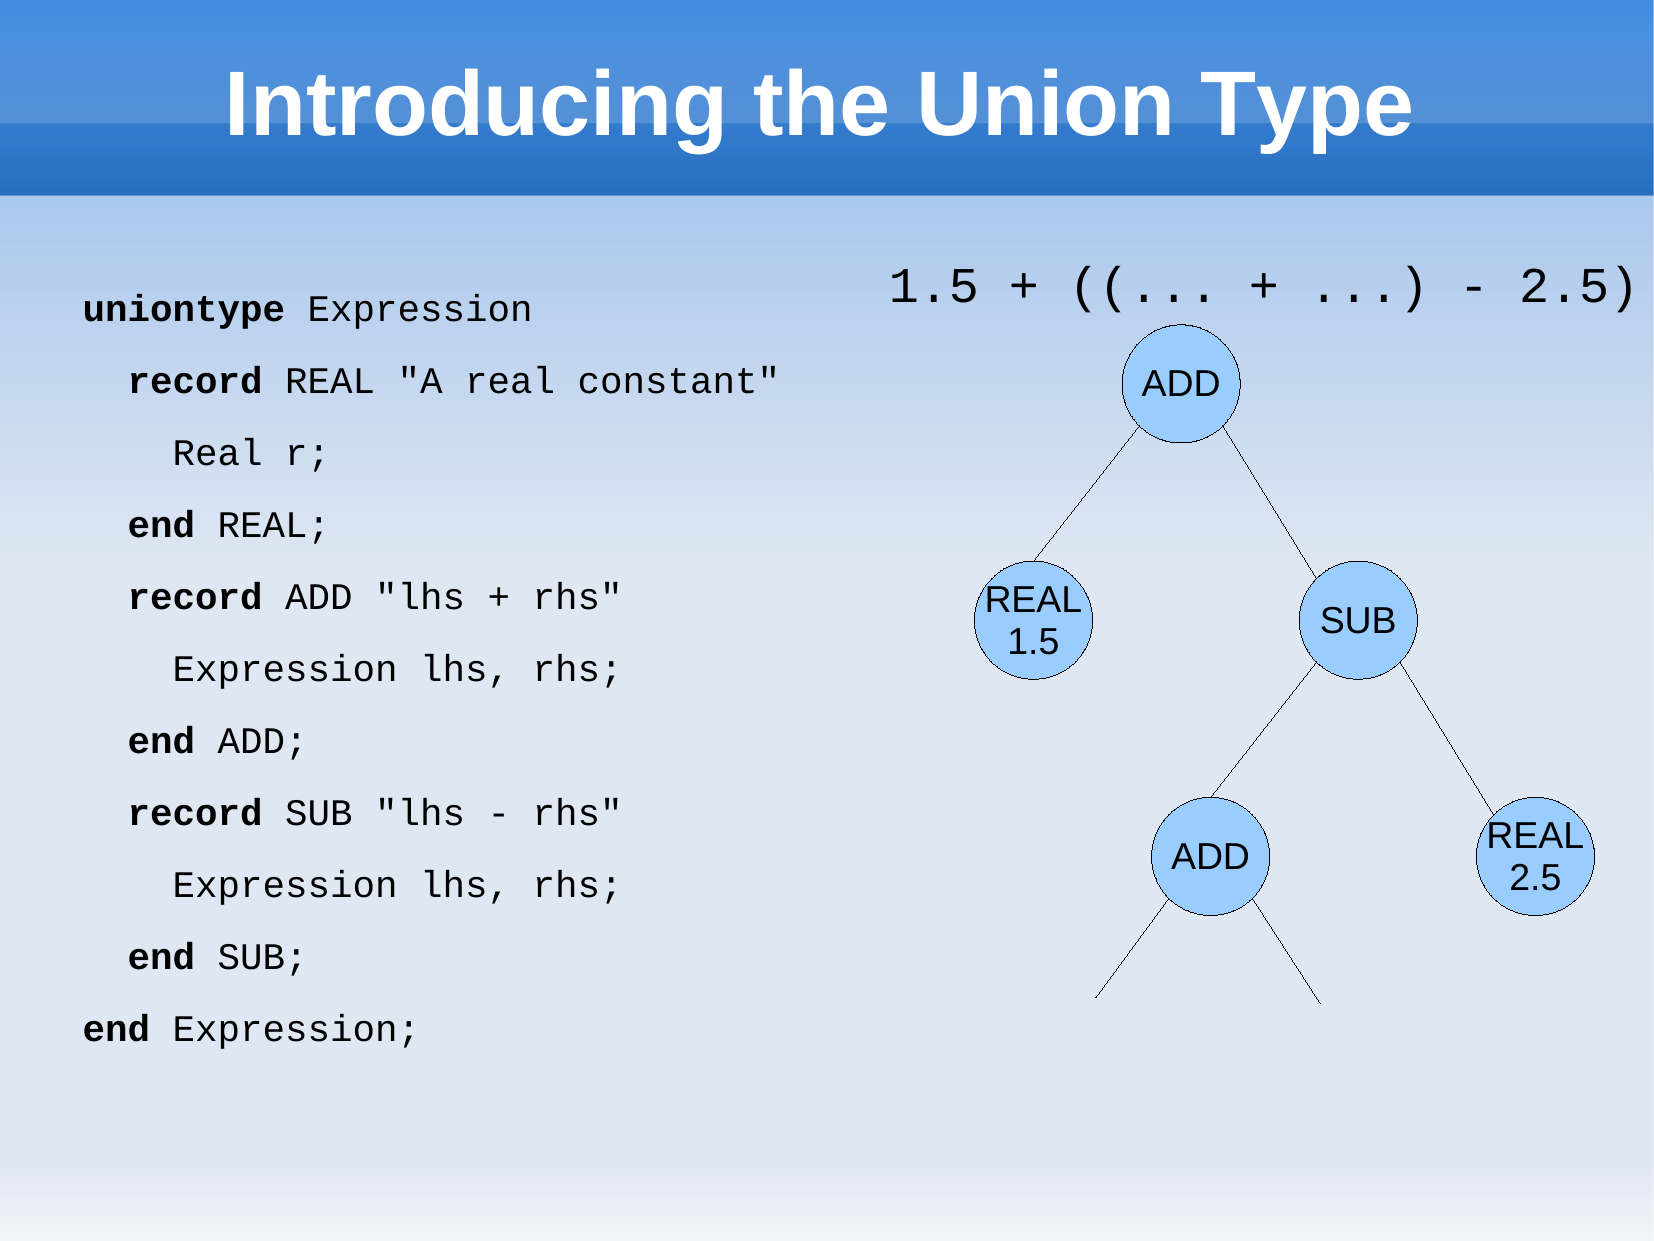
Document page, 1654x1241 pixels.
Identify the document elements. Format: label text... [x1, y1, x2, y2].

text_box 1.5 + ((... + ...) - 2.5) [873, 253, 1654, 621]
text_box SUB [1378, 621, 1390, 630]
text_box REAL 2.5 [1476, 797, 1595, 916]
text_box ADD [1151, 797, 1270, 916]
text_box REAL 1.5 [974, 621, 1093, 680]
text_box SUB [1350, 621, 1365, 631]
title Introducing the Union Type [76, 0, 1565, 208]
picture [0, 0, 1654, 1241]
list uniontype Expression record REAL "A real constant" Real r; end REAL; record ADD "lhs + rhs" Expression lhs, rhs; end ADD; record SUB "lhs - rhs" Expression lhs, rhs; end SUB; end Expression; [82, 290, 1571, 1126]
text_box SUB [1299, 621, 1418, 680]
